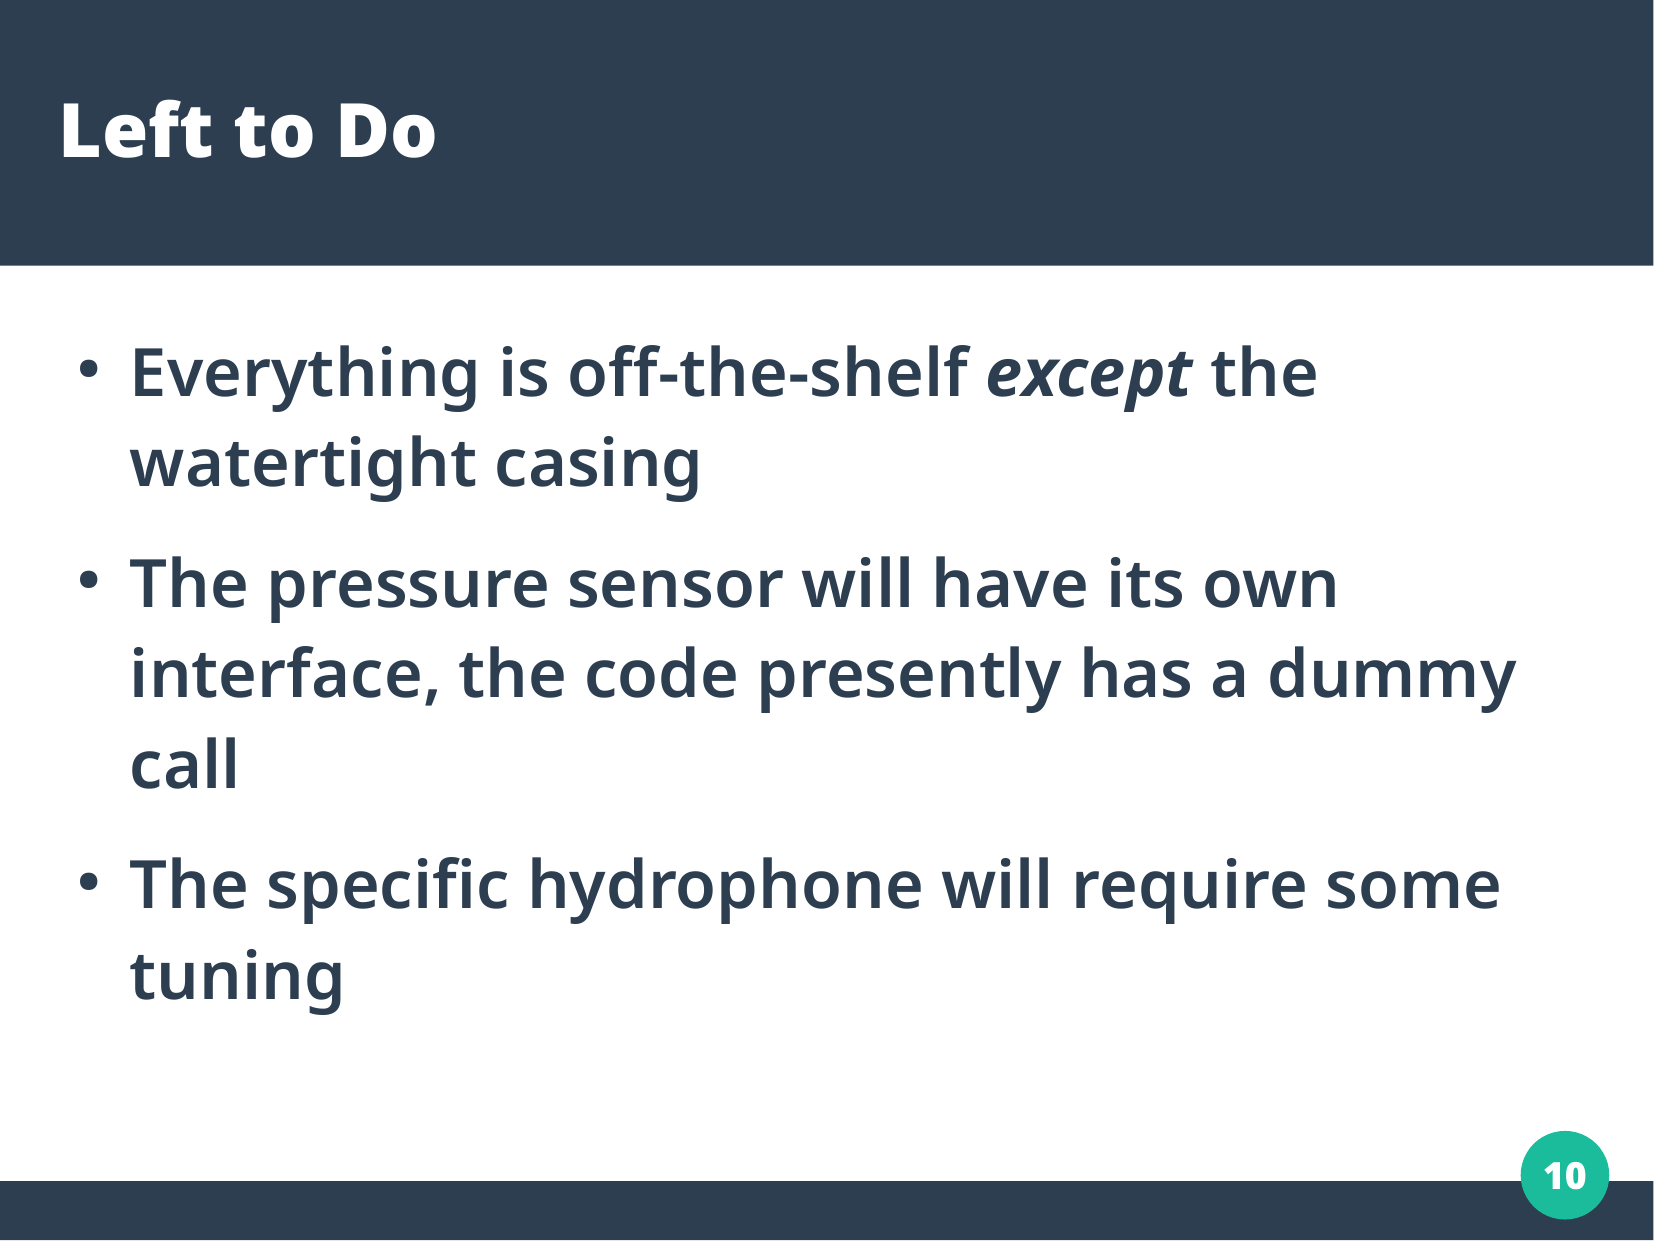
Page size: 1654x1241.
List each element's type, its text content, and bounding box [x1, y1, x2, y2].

title Left to Do [59, 49, 1595, 207]
list Everything is off-the-shelf except the watertight casing The pressure sensor will have its own interface, the code presently has a dummy call The specific hydrophone will require some tuning [59, 324, 1595, 1152]
